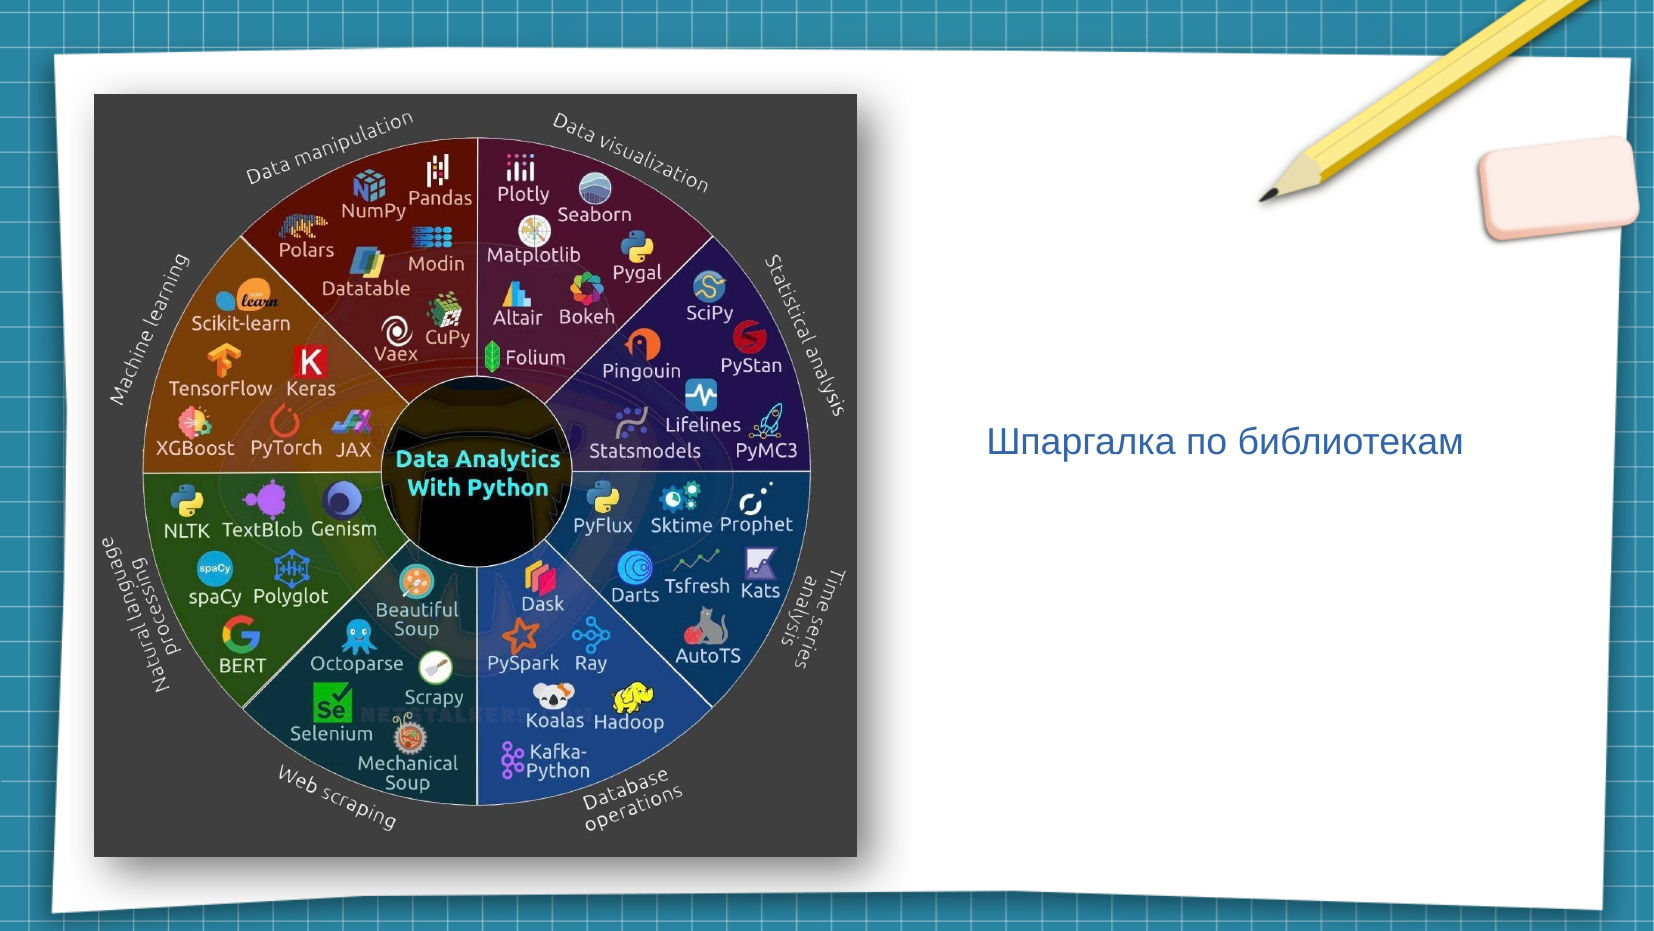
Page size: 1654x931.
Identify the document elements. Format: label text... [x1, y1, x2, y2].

picture [0, 0, 1654, 931]
text_box Шпаргалка по библиотекам [971, 413, 1480, 471]
